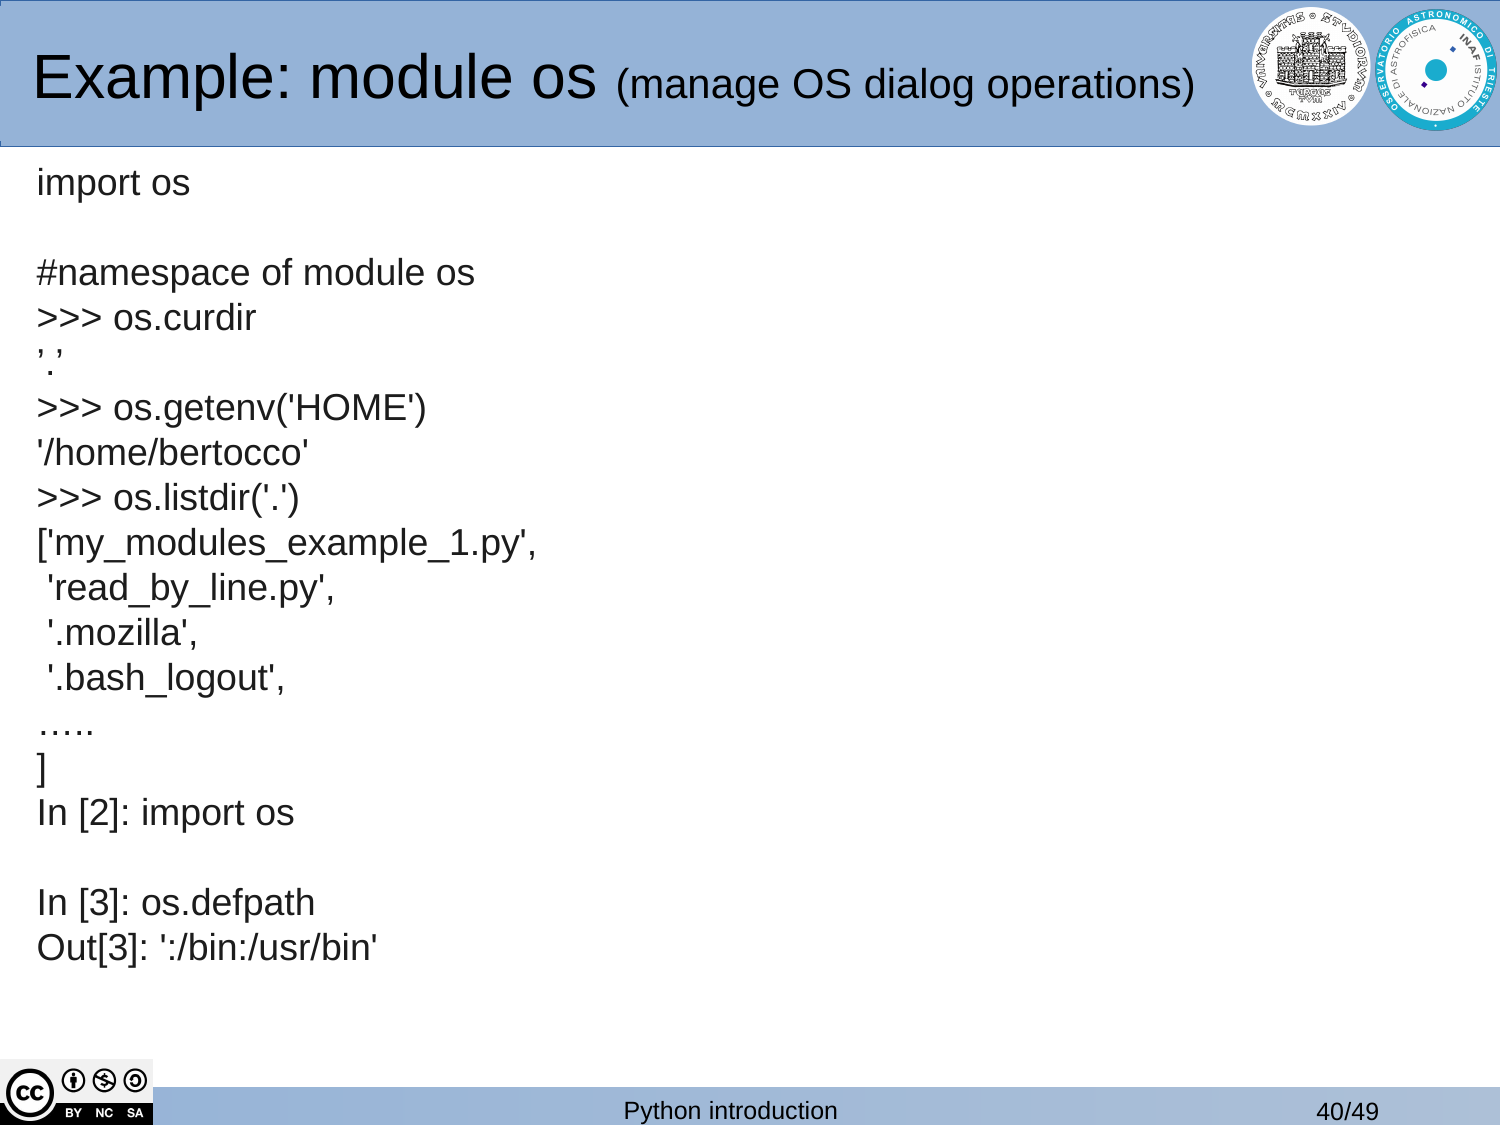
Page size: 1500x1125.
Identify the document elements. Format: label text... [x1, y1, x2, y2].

list import os #namespace of module os >>> os.curdir ’.’ >>> os.getenv('HOME') '/home/bertocco' >>> os.listdir('.') ['my_modules_example_1.py', 'read_by_line.py', '.mozilla', '.bash_logout', ….. ] In [2]: import os In [3]: os.defpath Out[3]: ':/bin:/usr/bin' [21, 150, 1455, 1087]
text_box Example: module os (manage OS dialog operations) [0, 5, 1243, 141]
picture [0, 1059, 153, 1125]
picture [1252, 0, 1500, 156]
